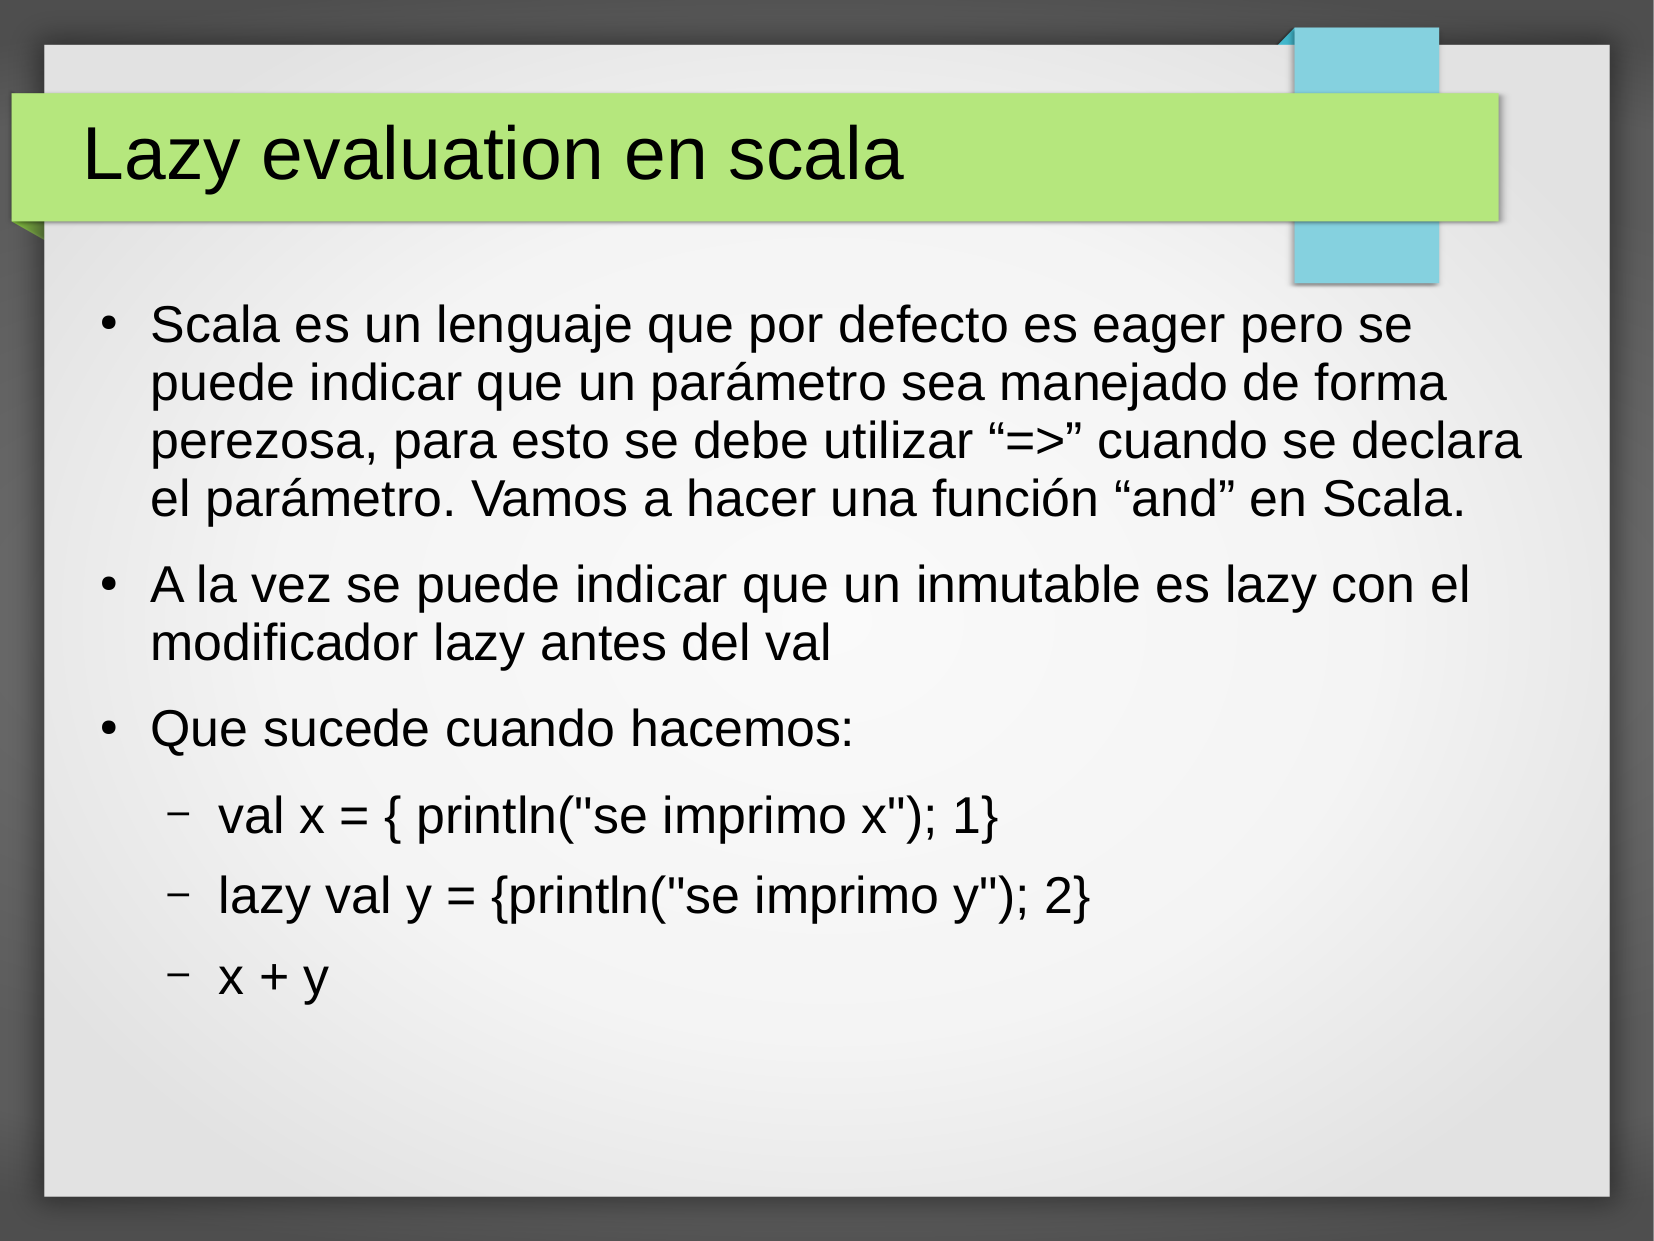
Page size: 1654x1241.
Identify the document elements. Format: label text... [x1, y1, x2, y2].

picture [0, 0, 1654, 1241]
list Scala es un lenguaje que por defecto es eager pero se puede indicar que un parámetro sea manejado de forma perezosa, para esto se debe utilizar “=>” cuando se declara el parámetro. Vamos a hacer una función “and” en Scala. A la vez se puede indicar que un inmutable es lazy con el modificador lazy antes del val Que sucede cuando hacemos: val x = { println("se imprimo x"); 1} lazy val y = {println("se imprimo y"); 2} x + y [82, 295, 1571, 1015]
title Lazy evaluation en scala [82, 94, 1264, 213]
